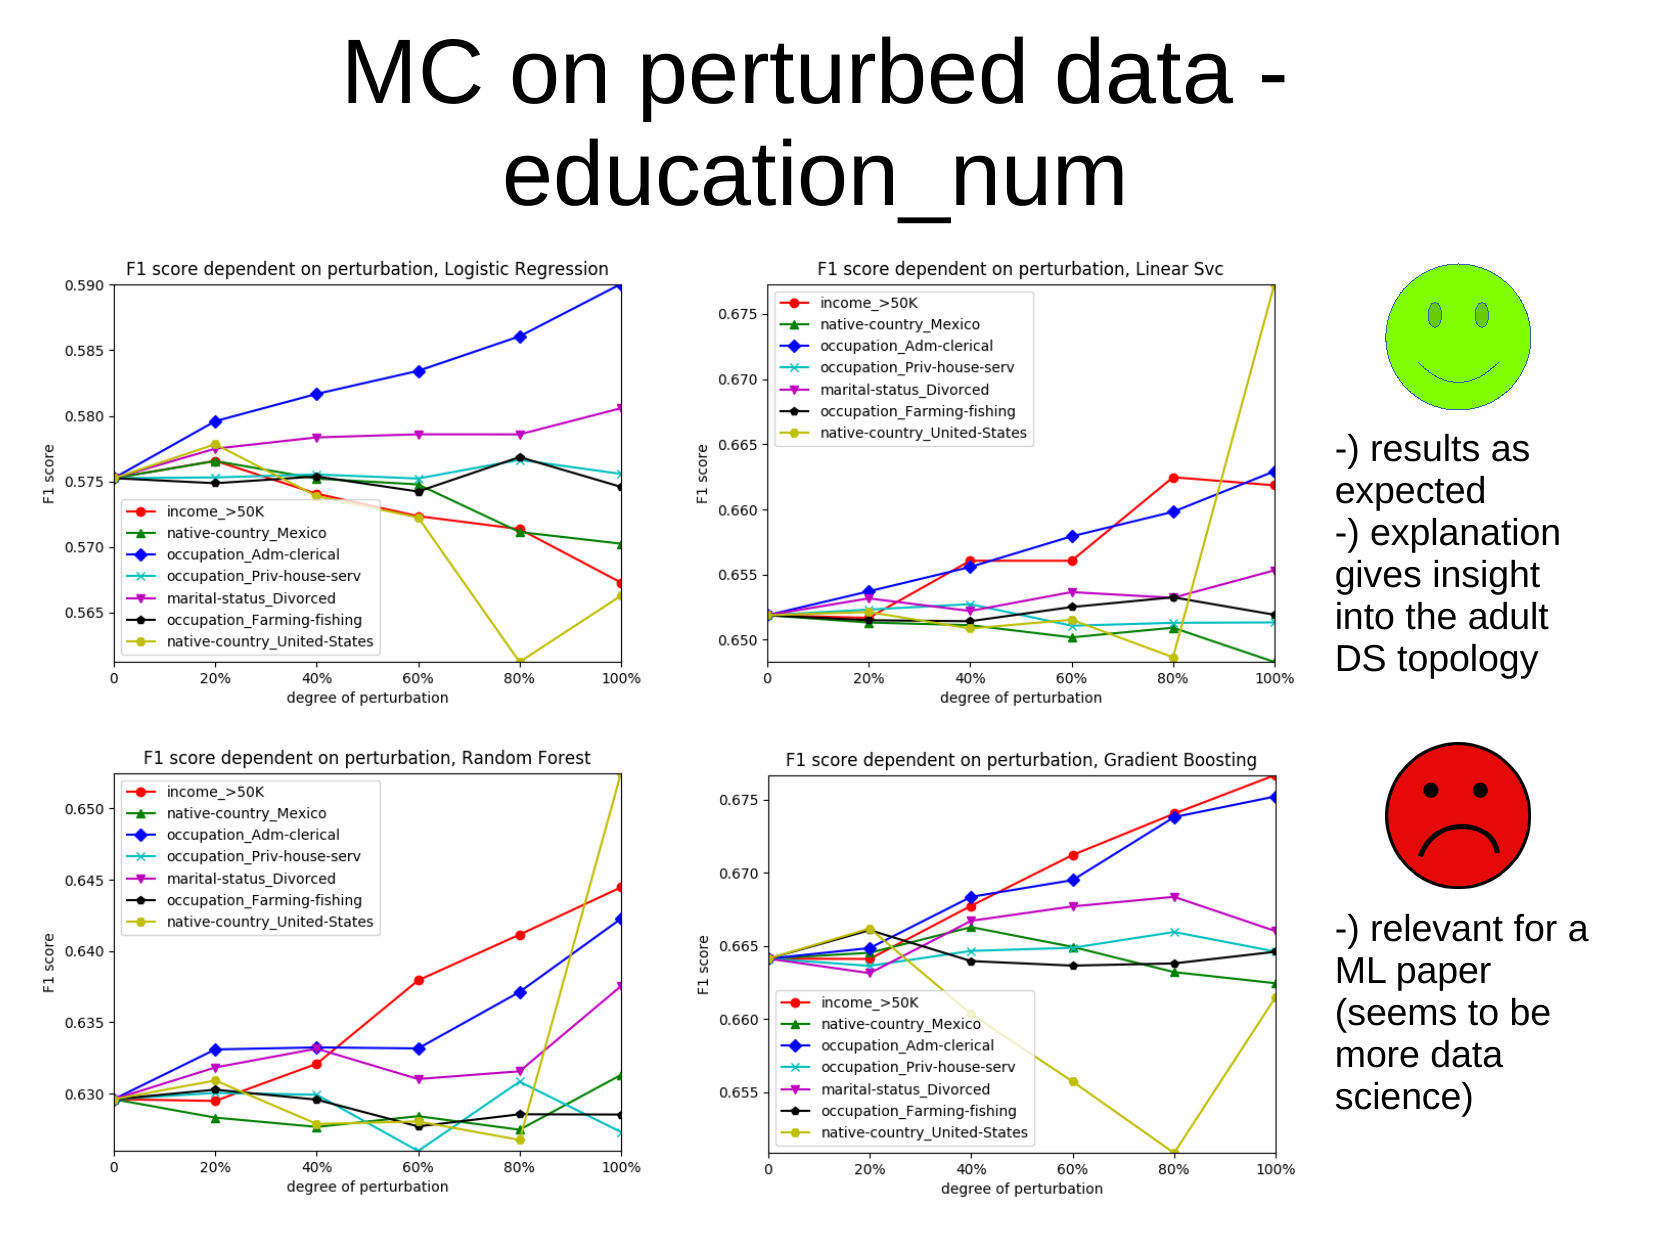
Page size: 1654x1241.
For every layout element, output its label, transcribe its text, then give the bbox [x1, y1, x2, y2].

text_box -) results as expected -) explanation gives insight into the adult DS topology [1320, 419, 1606, 684]
picture [1385, 742, 1531, 889]
picture [32, 224, 1341, 1206]
title MC on perturbed data - education_num [71, 20, 1561, 226]
text_box [1385, 263, 1531, 410]
text_box -) relevant for a ML paper (seems to be more data science) [1320, 899, 1606, 1123]
